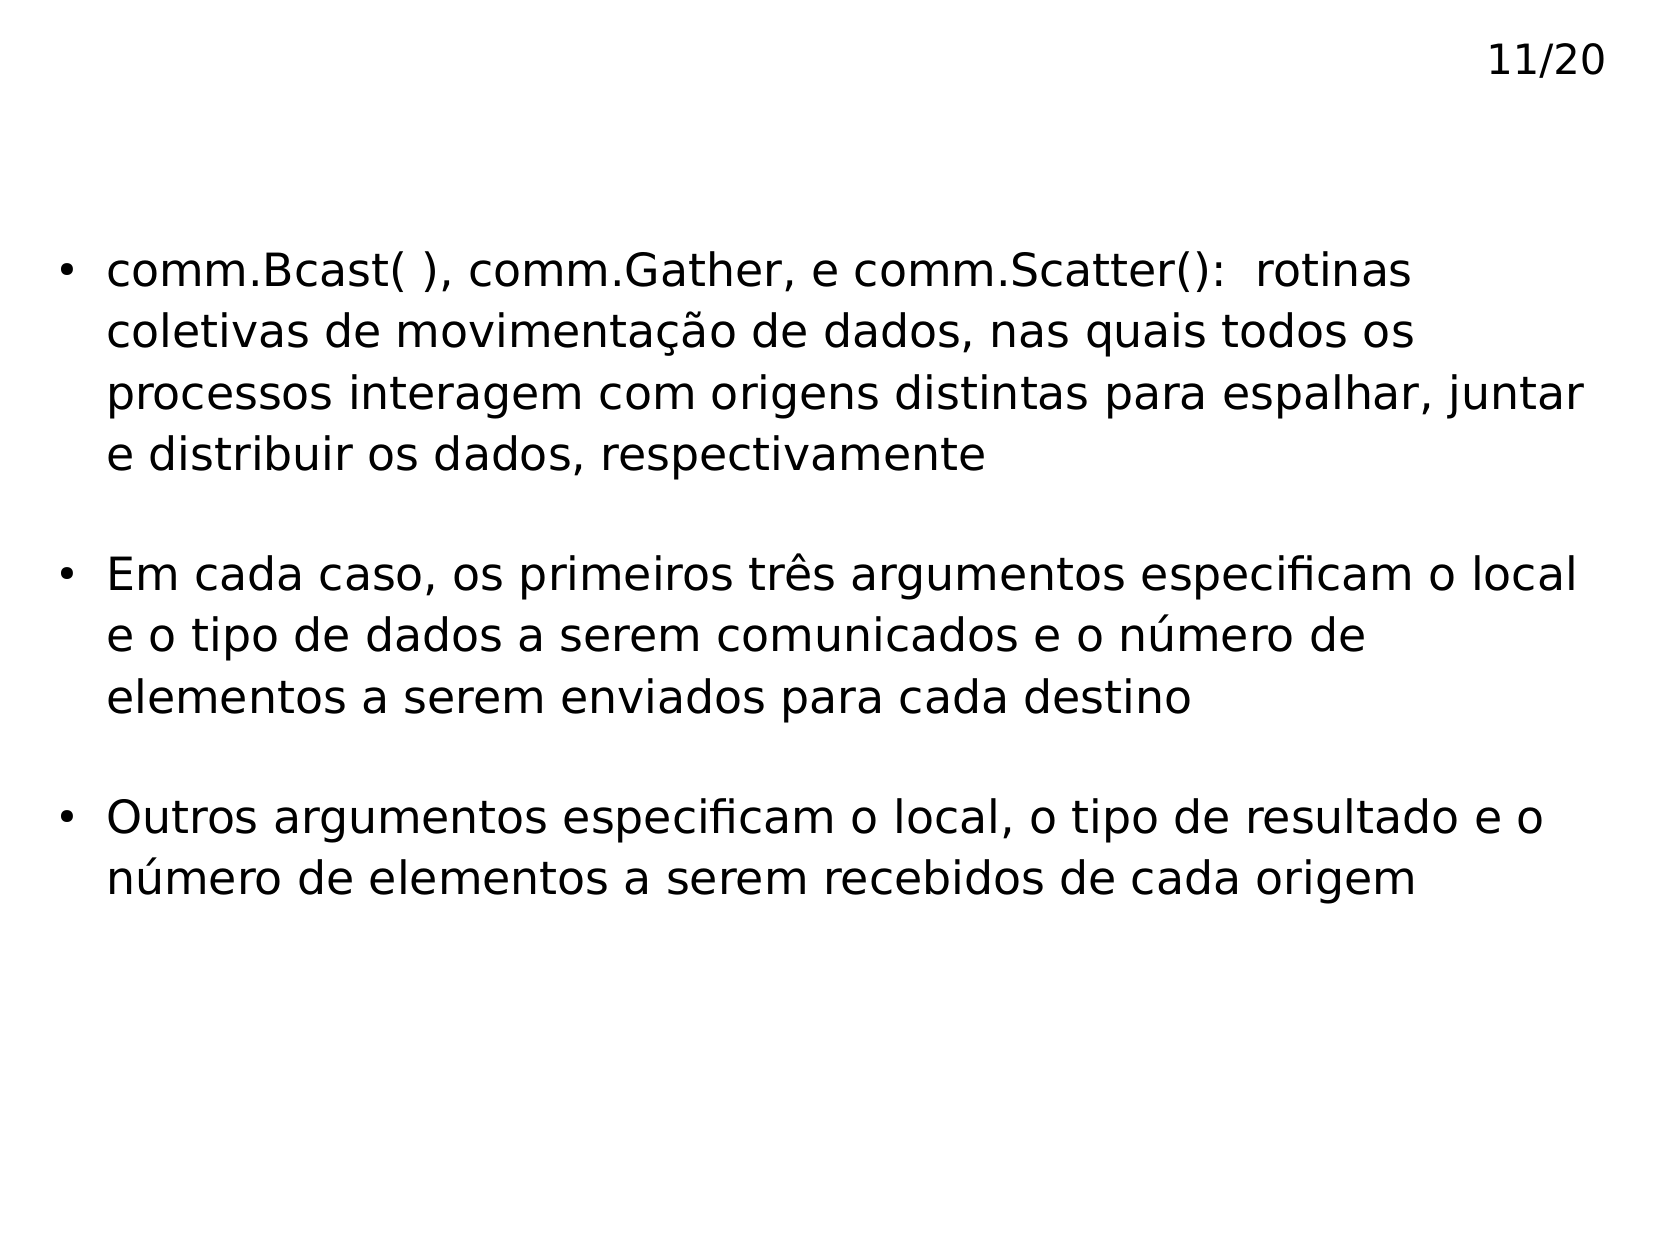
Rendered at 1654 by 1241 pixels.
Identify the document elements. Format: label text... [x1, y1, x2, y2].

list comm.Bcast( ), comm.Gather, e comm.Scatter(): rotinas coletivas de movimentação de dados, nas quais todos os processos interagem com origens distintas para espalhar, juntar e distribuir os dados, respectivamente Em cada caso, os primeiros três argumentos especificam o local e o tipo de dados a serem comunicados e o número de elementos a serem enviados para cada destino Outros argumentos especificam o local, o tipo de resultado e o número de elementos a serem recebidos de cada origem [59, 236, 1595, 1211]
